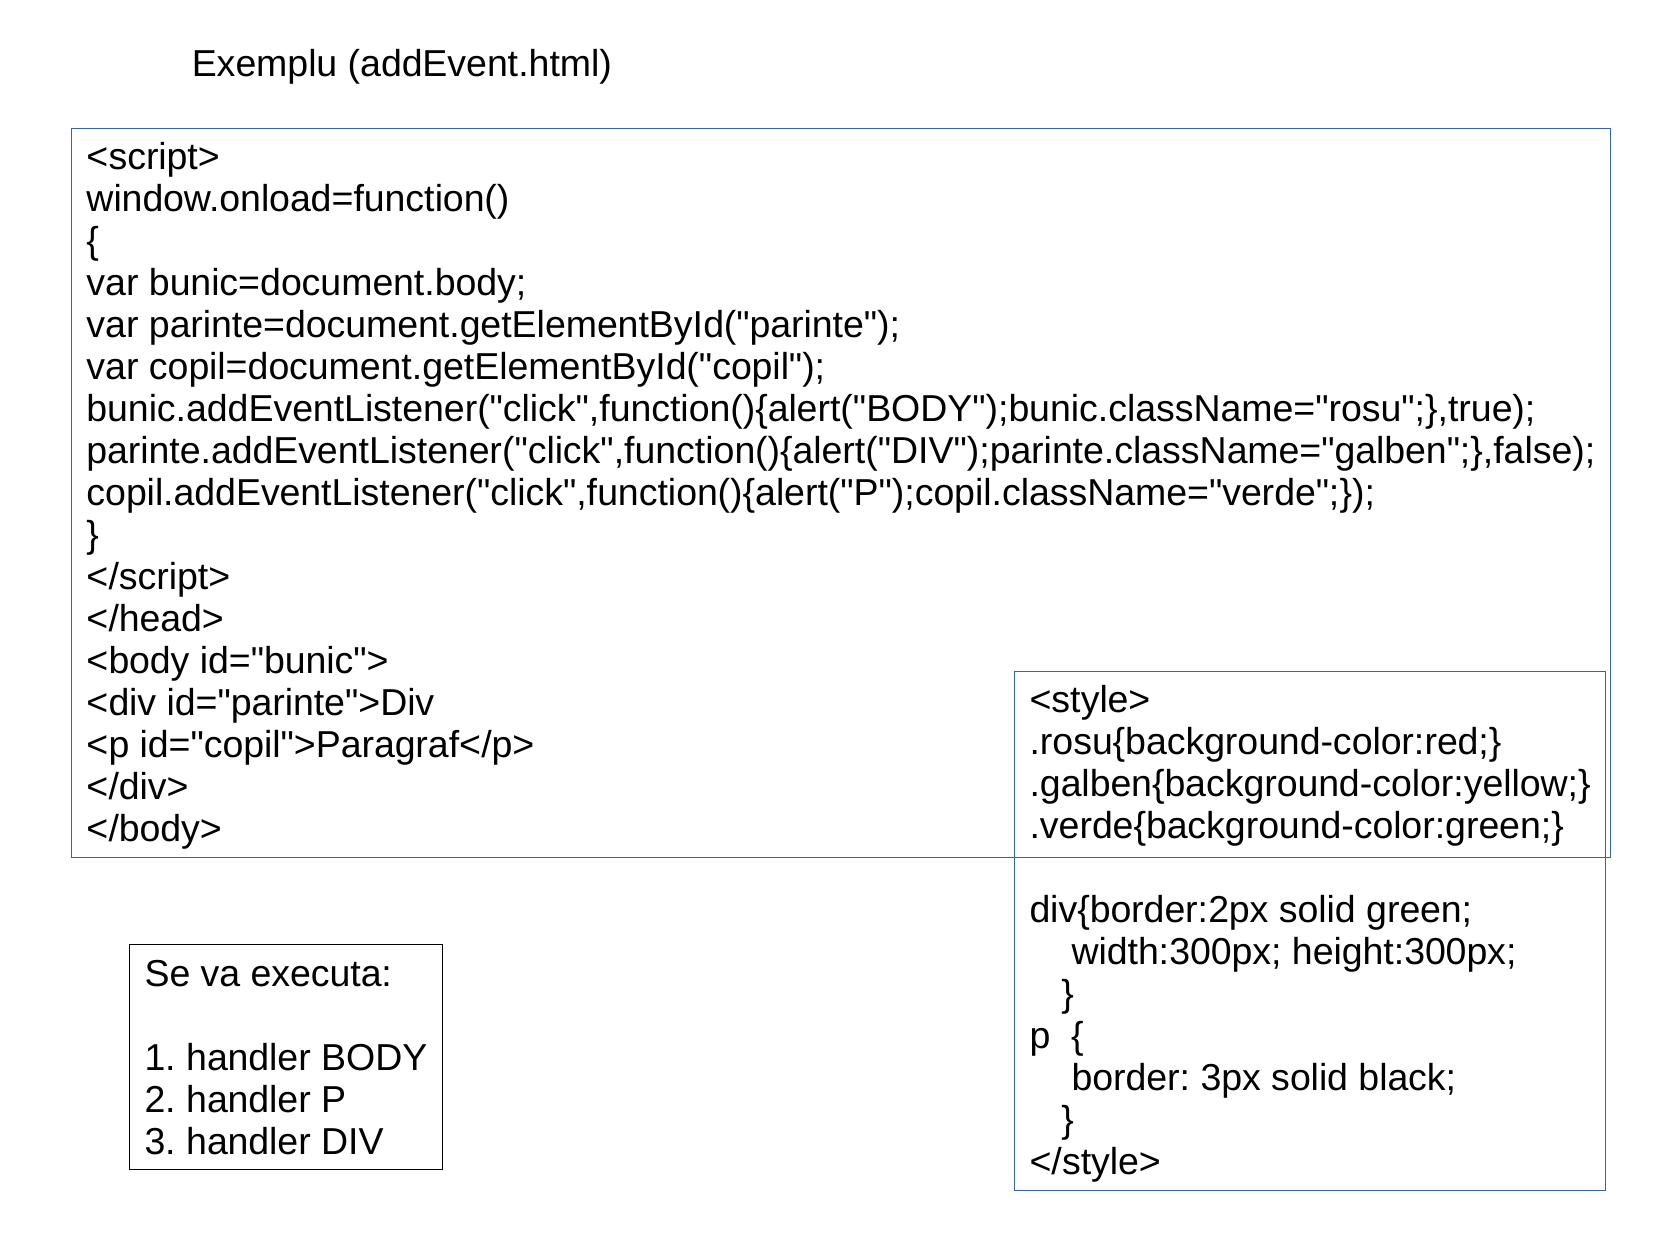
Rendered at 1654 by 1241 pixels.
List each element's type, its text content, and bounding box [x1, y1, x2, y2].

text_box Se va executa: 1. handler BODY 2. handler P 3. handler DIV [129, 944, 443, 1170]
text_box <style> .rosu{background-color:red;} .galben{background-color:yellow;} .verde{background-color:green;} div{border:2px solid green; width:300px; height:300px; } p { border: 3px solid black; } </style> [1014, 671, 1606, 1191]
text_box Exemplu (addEvent.html) [177, 35, 628, 93]
text_box <script> window.onload=function() { var bunic=document.body; var parinte=document.getElementById("parinte"); var copil=document.getElementById("copil"); bunic.addEventListener("click",function(){alert("BODY");bunic.className="rosu";},true); parinte.addEventListener("click",function(){alert("DIV");parinte.className="galben";},false); copil.addEventListener("click",function(){alert("P");copil.className="verde";}); } </script> </head> <body id="bunic"> <div id="parinte">Div <p id="copil">Paragraf</p> </div> </body> [71, 128, 1611, 858]
